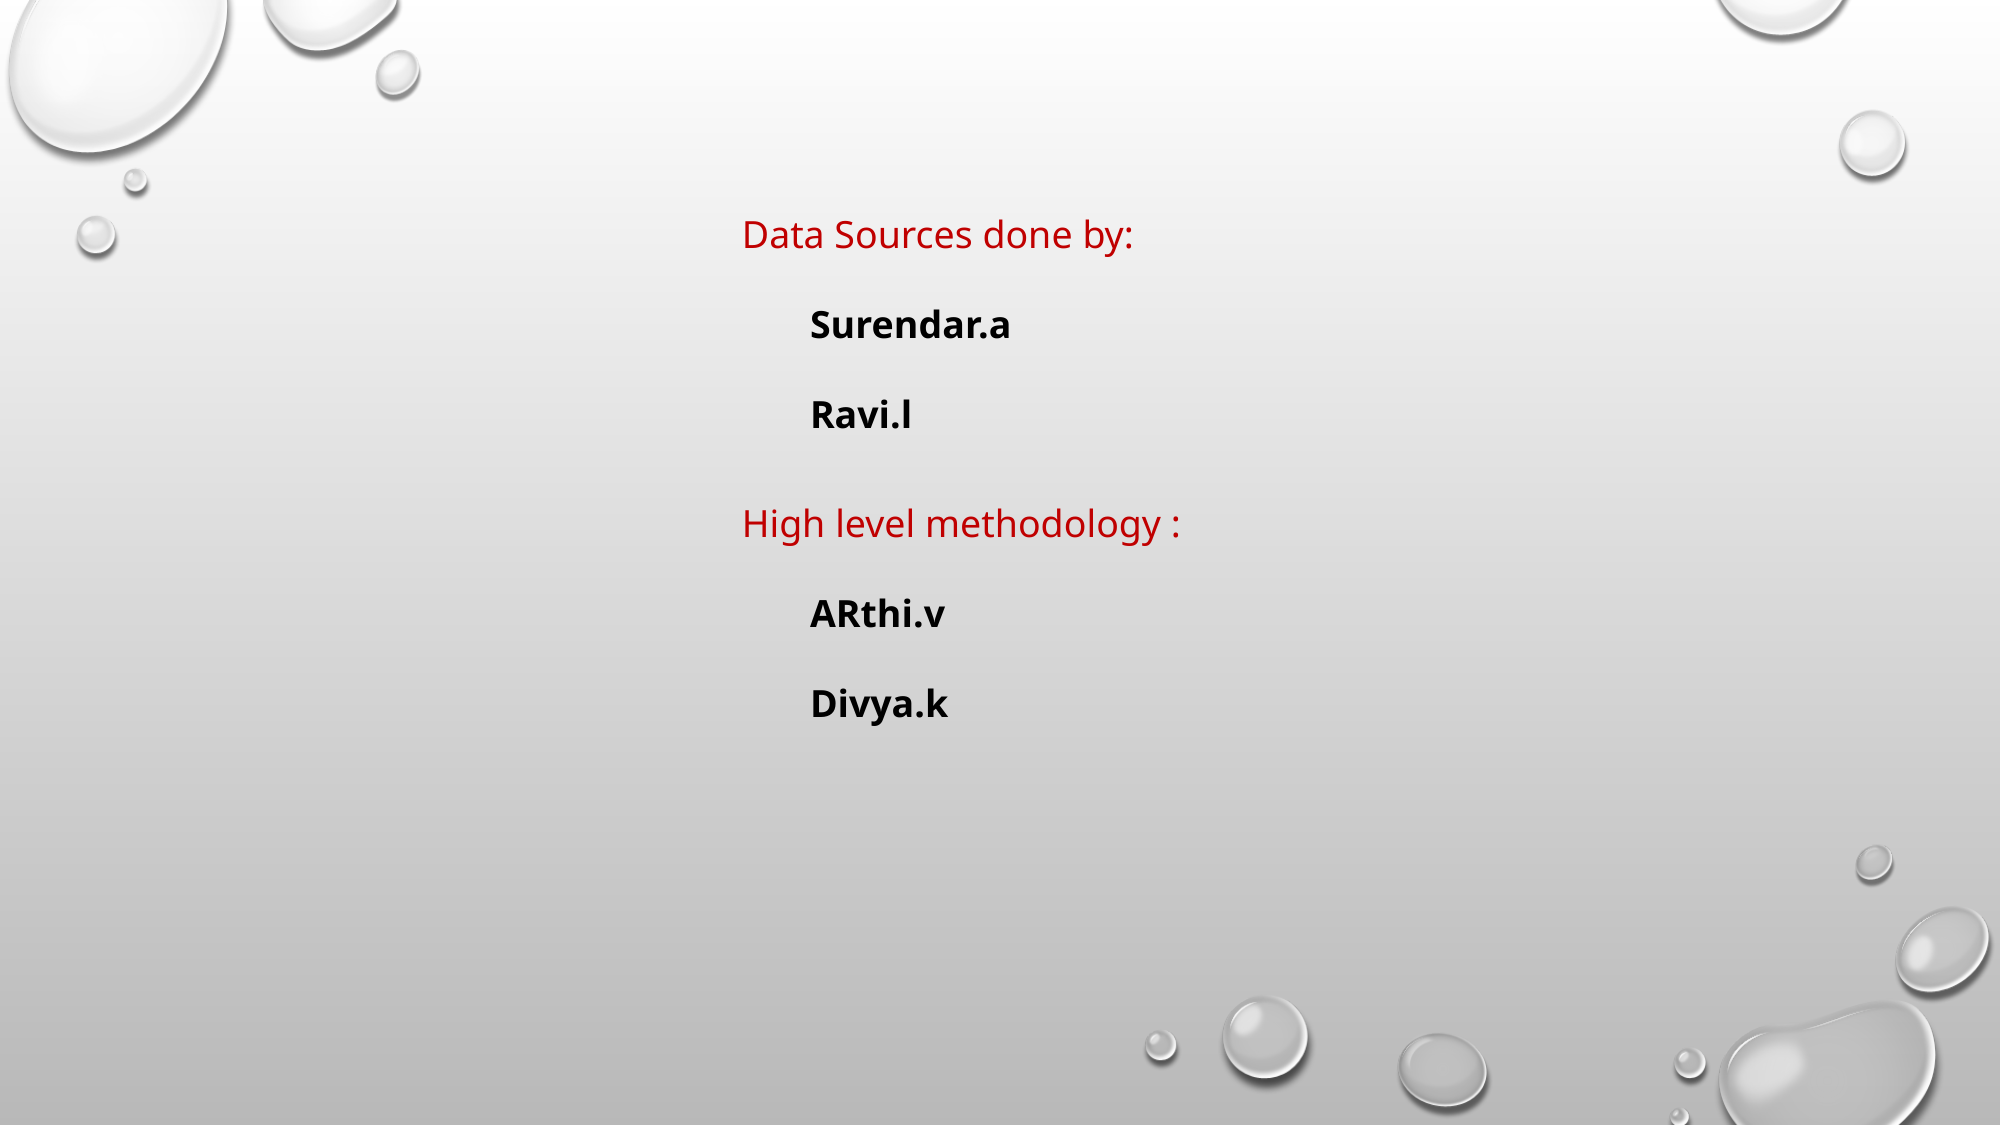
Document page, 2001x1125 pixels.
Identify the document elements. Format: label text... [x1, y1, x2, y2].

text_box Data Sources done by: Surendar.a Ravi.l [726, 203, 1727, 447]
text_box High level methodology : ARthi.v Divya.k [726, 492, 1883, 826]
